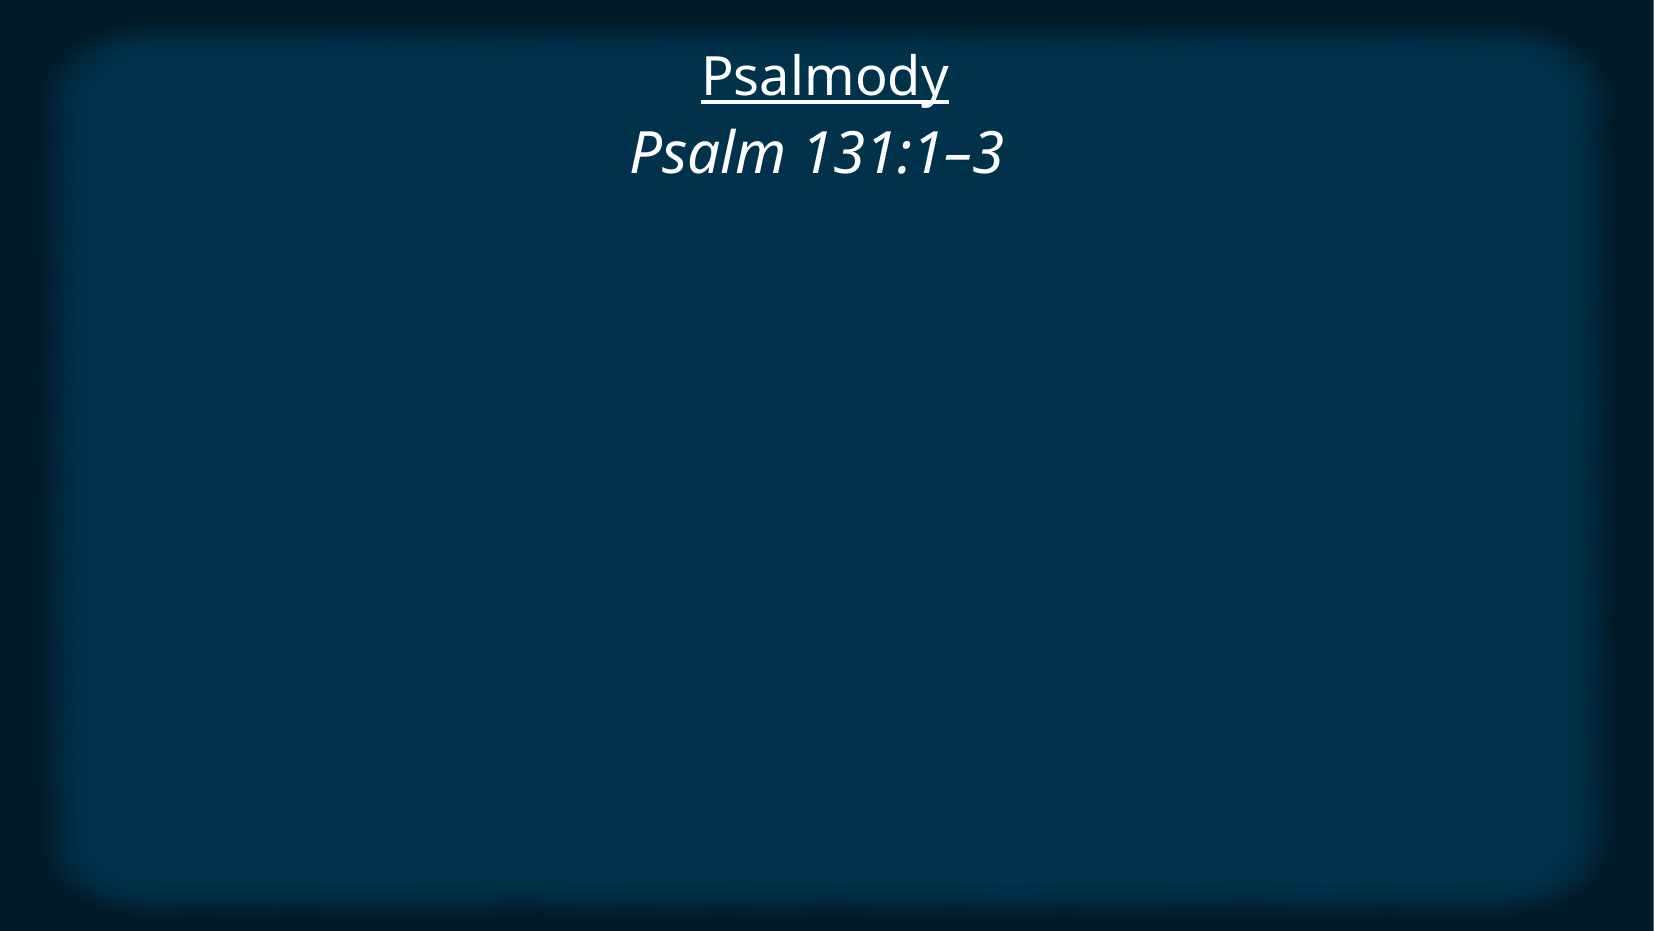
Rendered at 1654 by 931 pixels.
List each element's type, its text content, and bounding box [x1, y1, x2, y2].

text_box Psalmody Psalm 131:1–3 [90, 30, 1561, 194]
picture [0, 0, 1654, 931]
